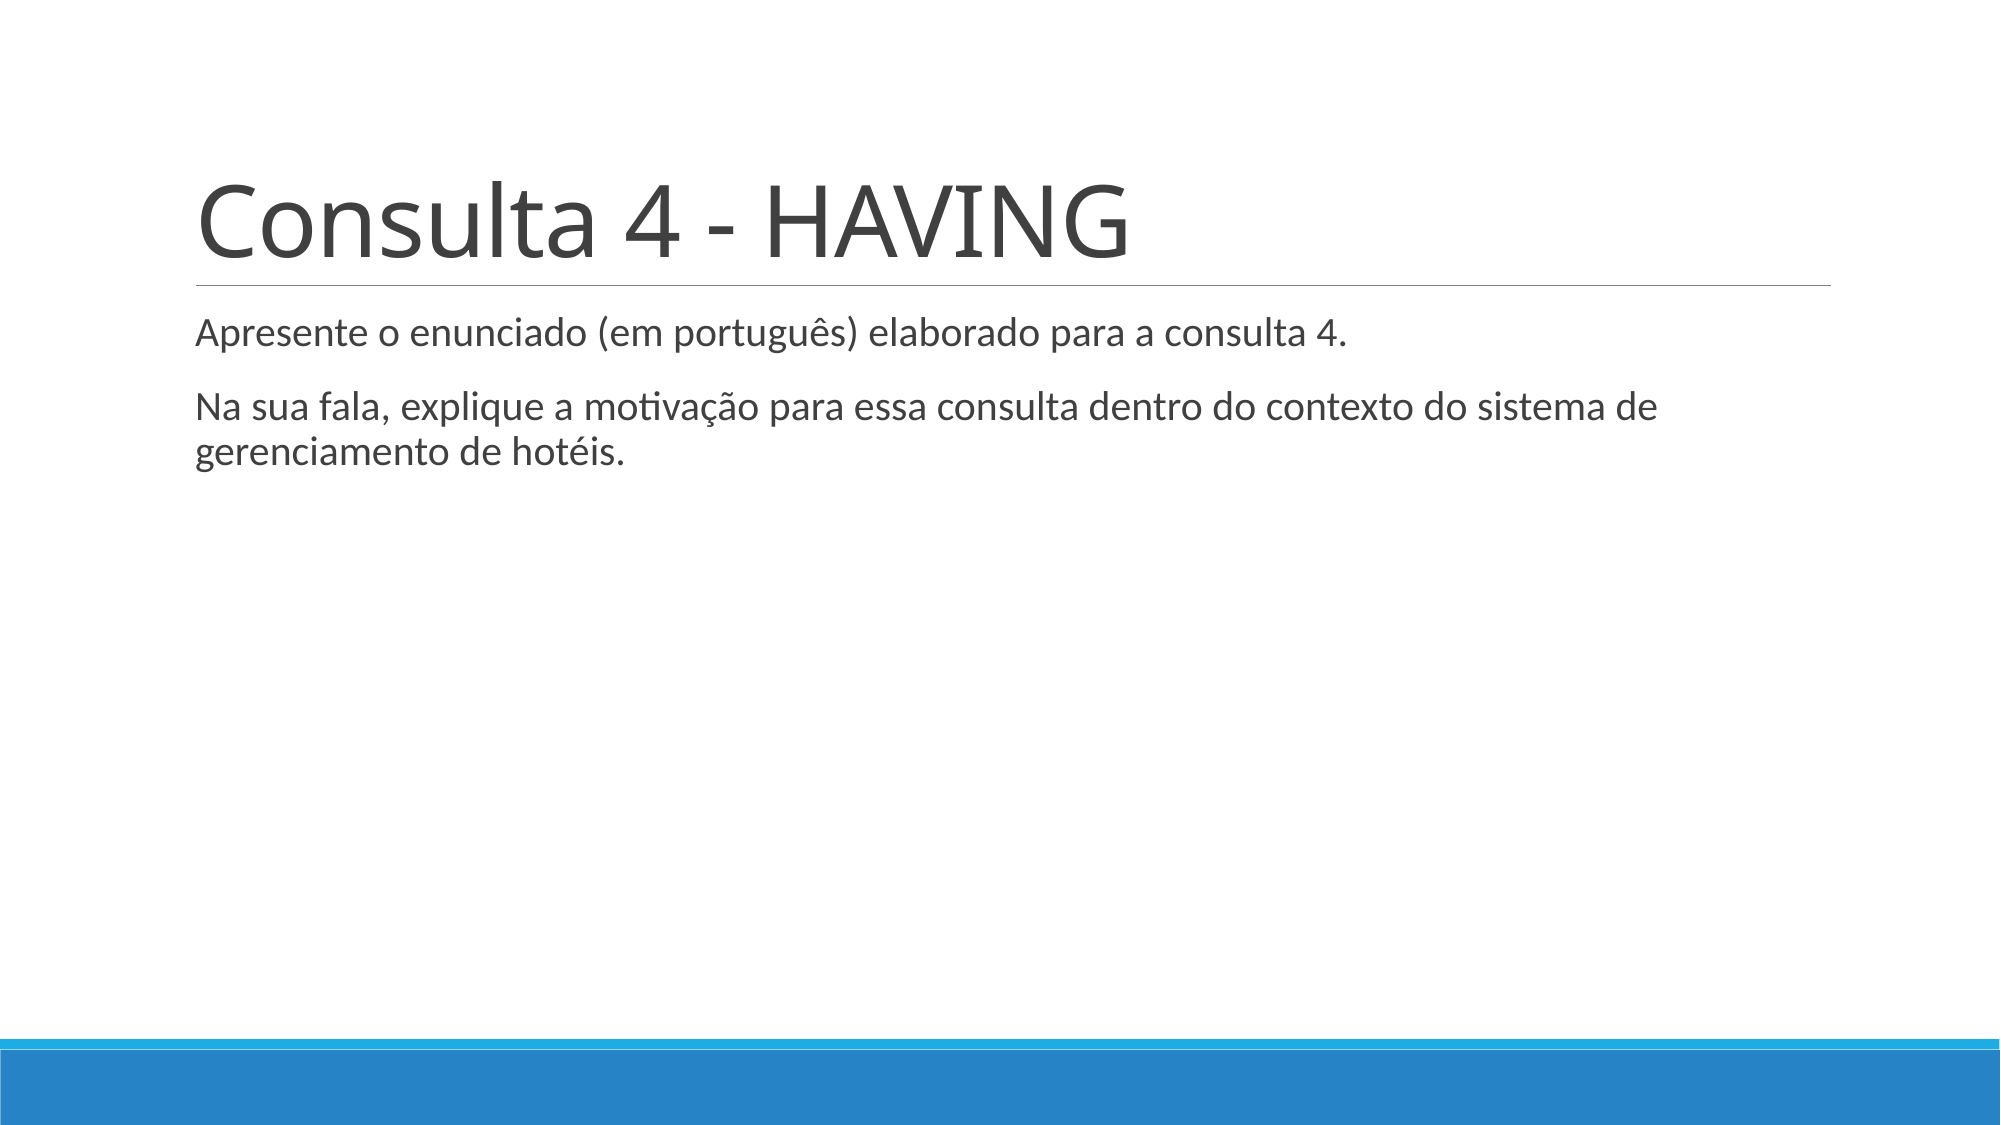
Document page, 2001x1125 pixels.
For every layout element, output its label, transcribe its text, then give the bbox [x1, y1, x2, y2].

title Consulta 4 - HAVING [180, 47, 1830, 285]
list Apresente o enunciado (em português) elaborado para a consulta 4. Na sua fala, explique a motivação para essa consulta dentro do contexto do sistema de gerenciamento de hotéis. [180, 302, 1830, 963]
